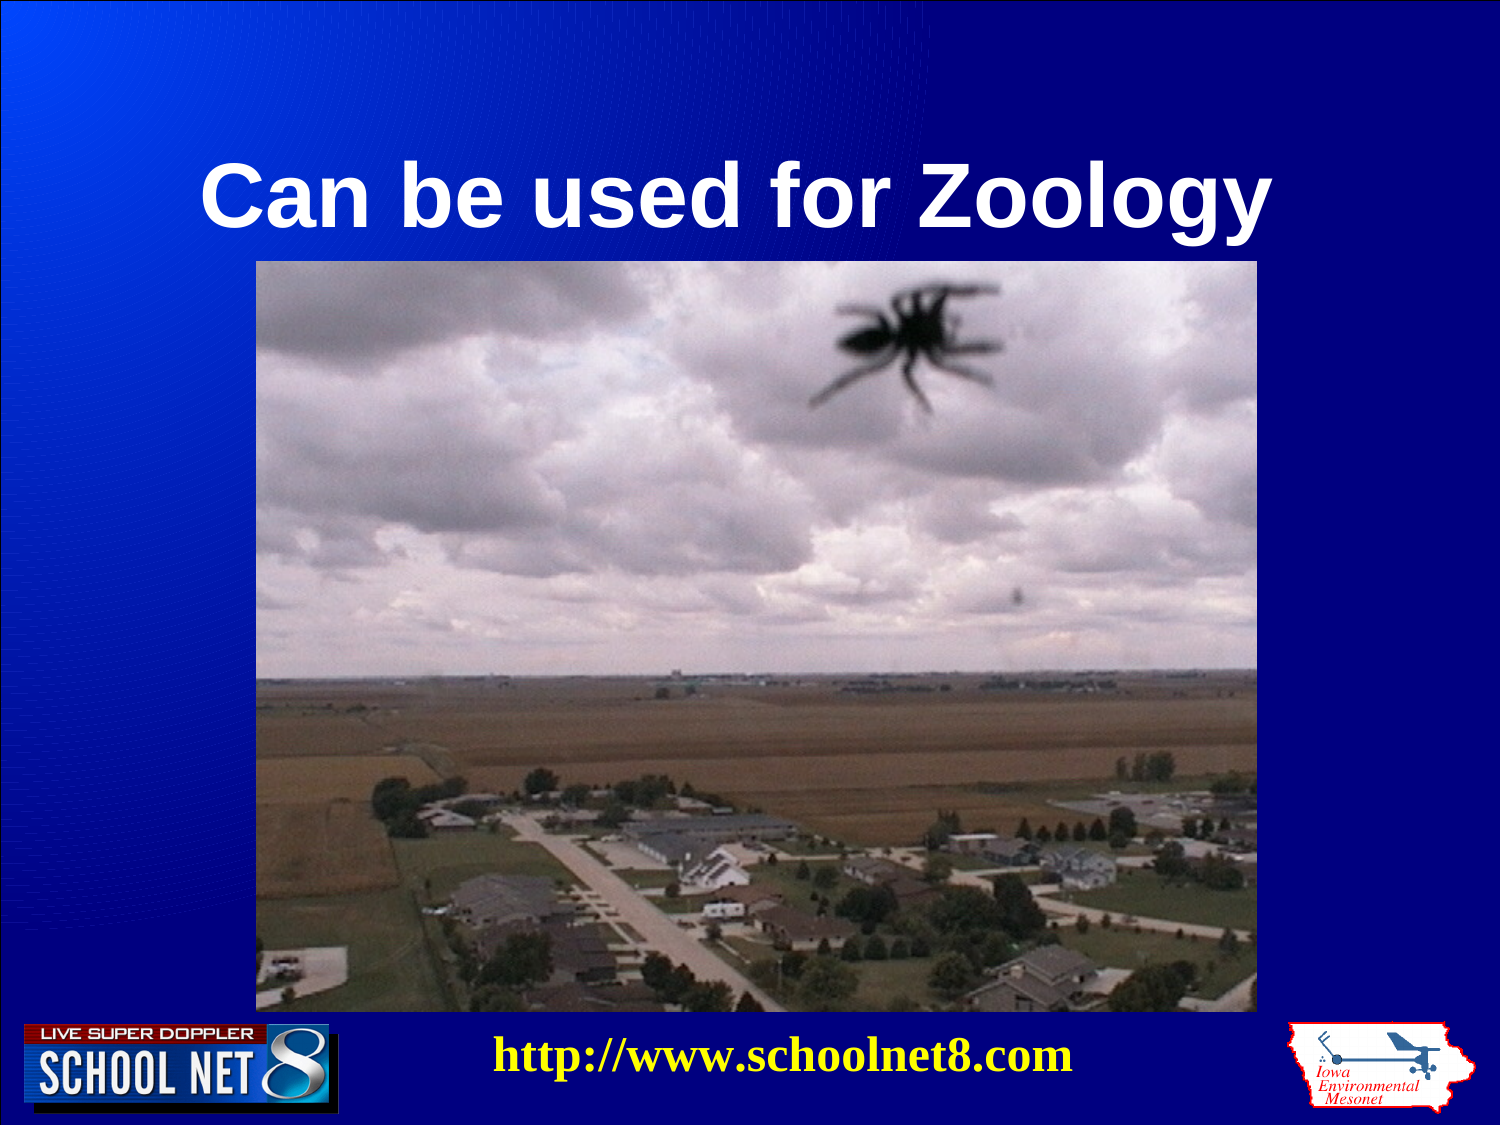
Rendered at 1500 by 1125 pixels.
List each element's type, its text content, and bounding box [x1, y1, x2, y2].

picture [256, 261, 1257, 1012]
picture [1287, 1021, 1476, 1114]
title Can be used for Zoology [112, 78, 1388, 309]
picture [24, 1024, 329, 1103]
